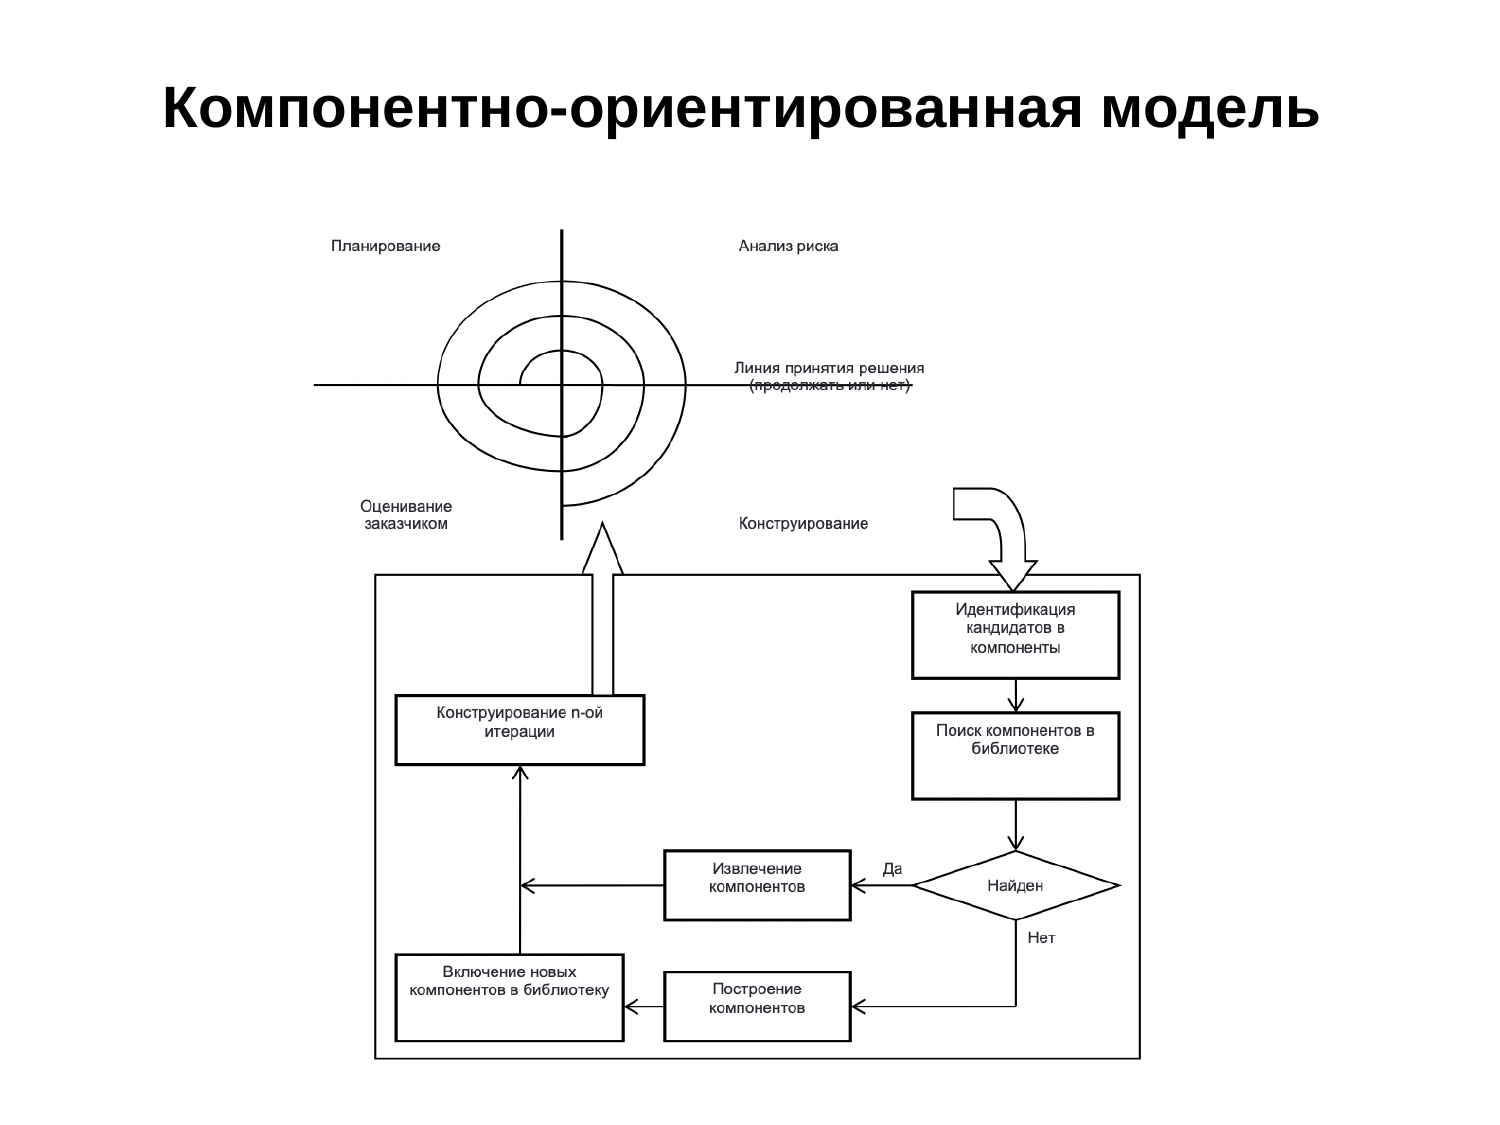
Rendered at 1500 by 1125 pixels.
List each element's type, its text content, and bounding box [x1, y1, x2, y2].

title Компонентно-ориентированная модель [75, 45, 1426, 163]
picture [300, 212, 1201, 1077]
